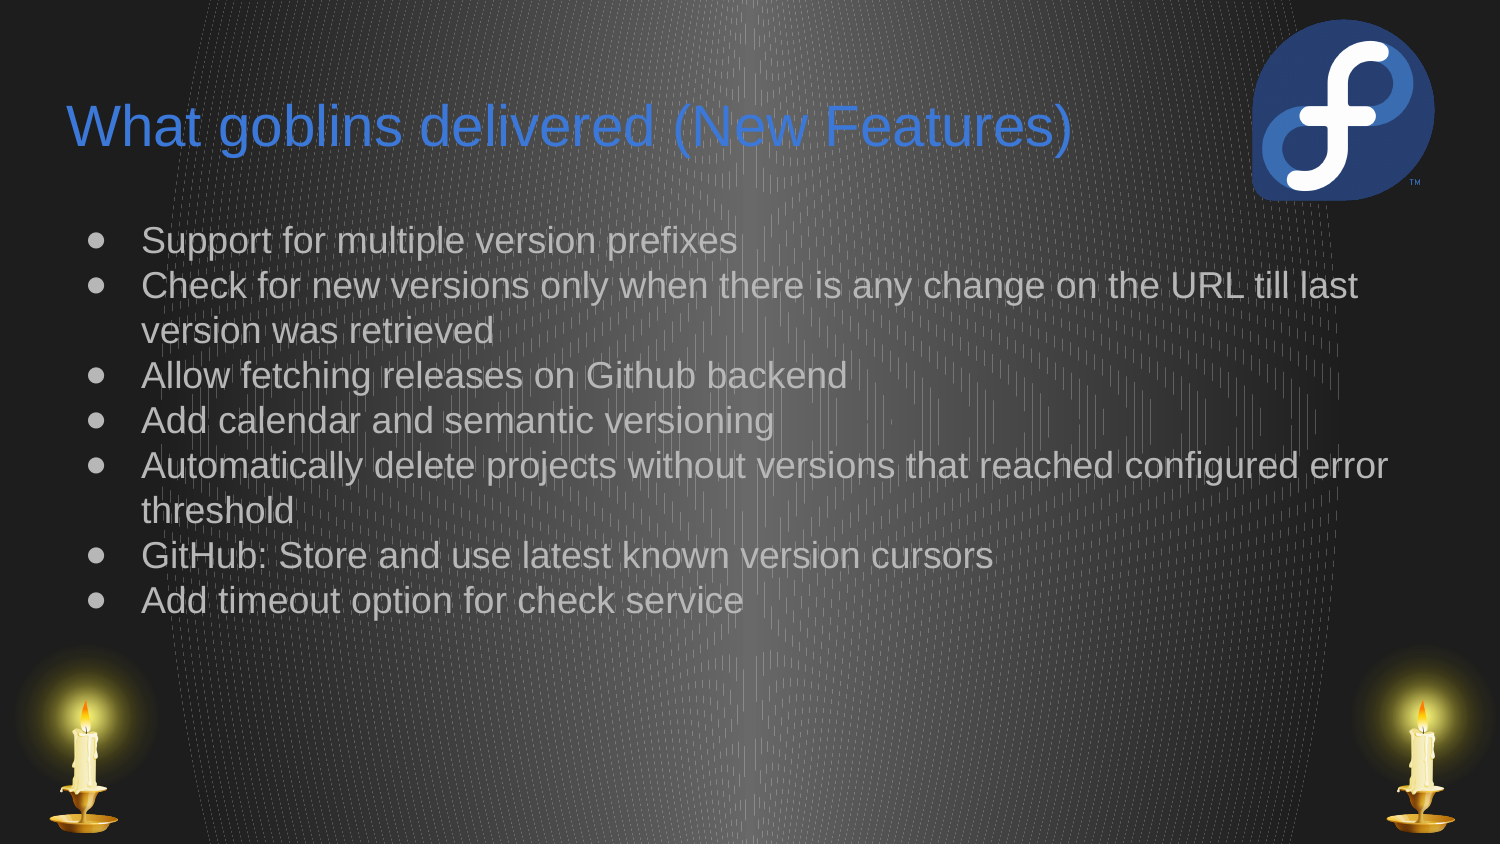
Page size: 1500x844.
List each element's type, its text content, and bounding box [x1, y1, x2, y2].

text_box Support for multiple version prefixes Check for new versions only when there is any change on the URL till last version was retrieved Allow fetching releases on Github backend Add calendar and semantic versioning Automatically delete projects without versions that reached configured error threshold GitHub: Store and use latest known version cursors Add timeout option for check service [51, 200, 1434, 796]
title What goblins delivered (New Features) [51, 72, 1252, 167]
picture [1252, 19, 1435, 201]
picture [1347, 640, 1500, 835]
picture [10, 640, 163, 835]
